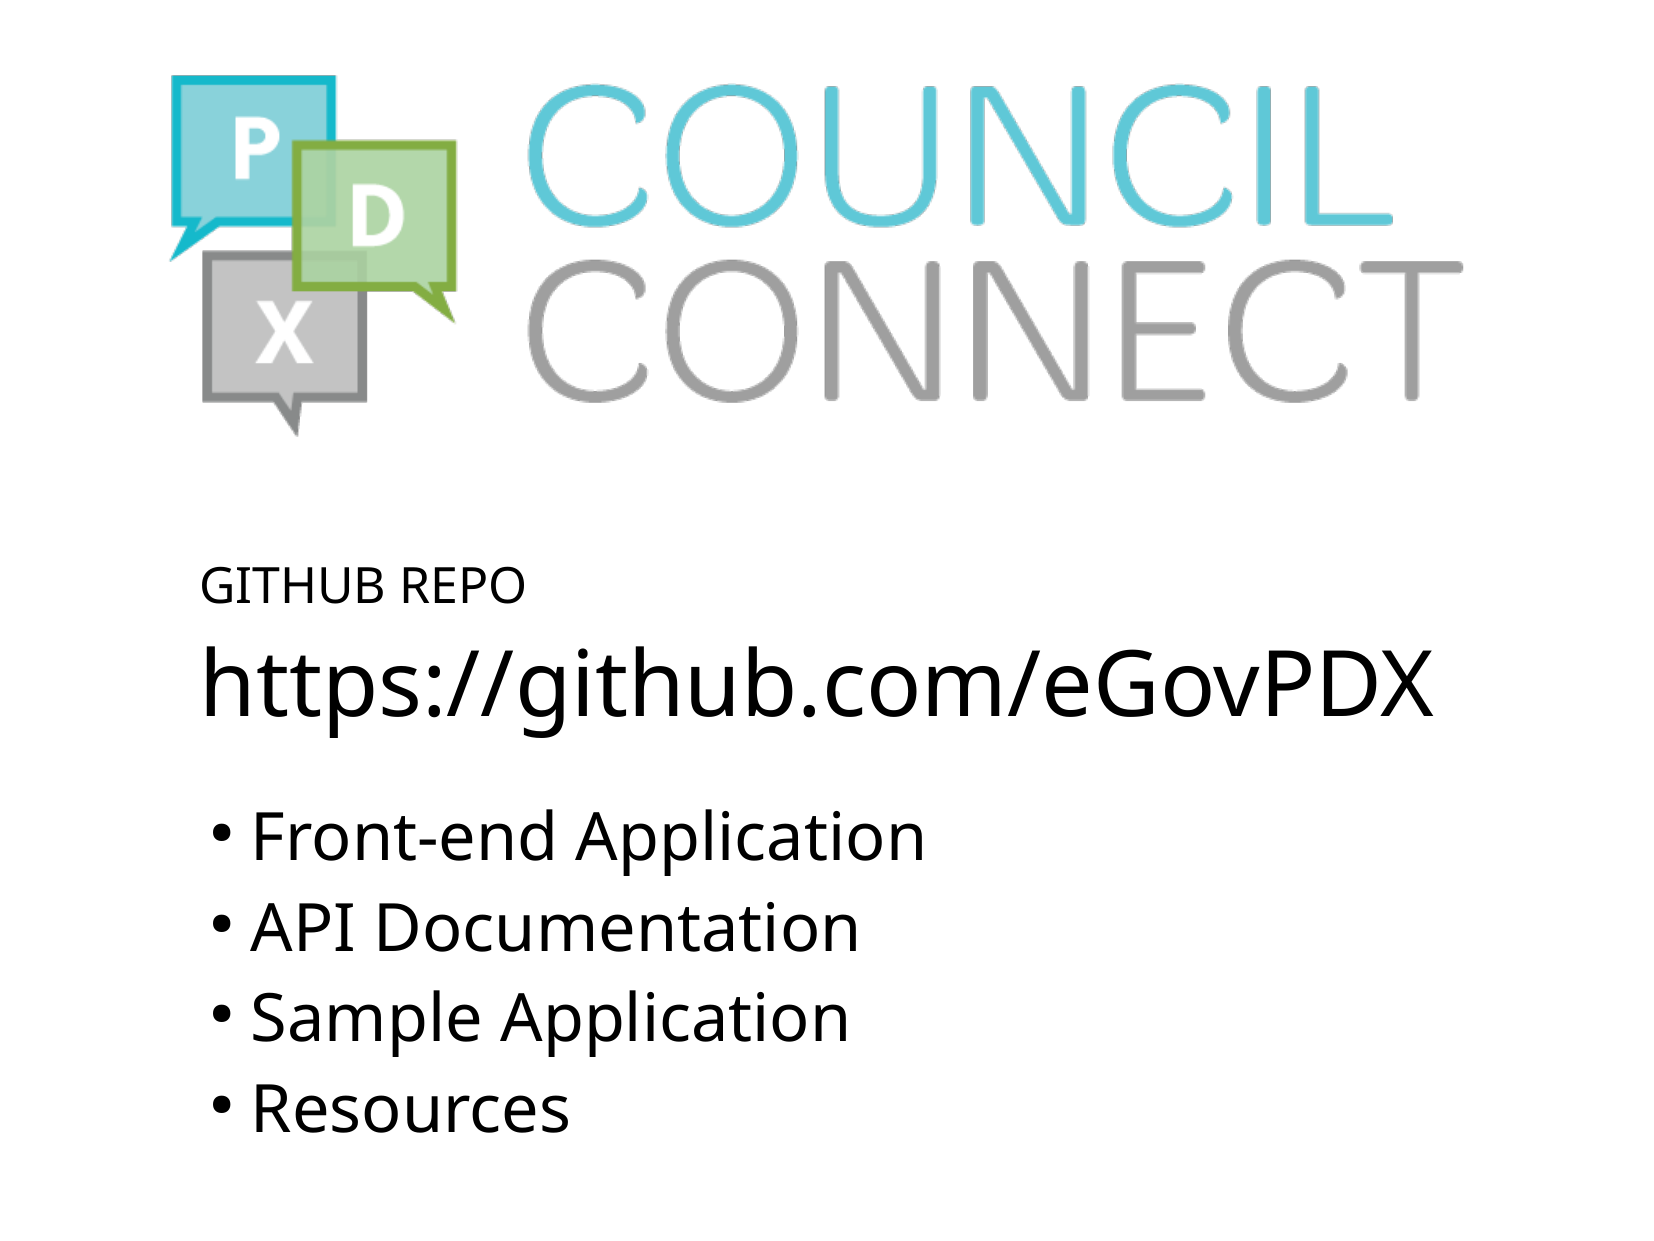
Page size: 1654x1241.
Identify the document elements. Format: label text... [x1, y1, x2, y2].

picture [31, 0, 1607, 731]
text_box Front-end Application API Documentation Sample Application Resources [195, 781, 926, 1112]
title GITHUB REPO https://github.com/eGovPDX [199, 542, 1654, 751]
